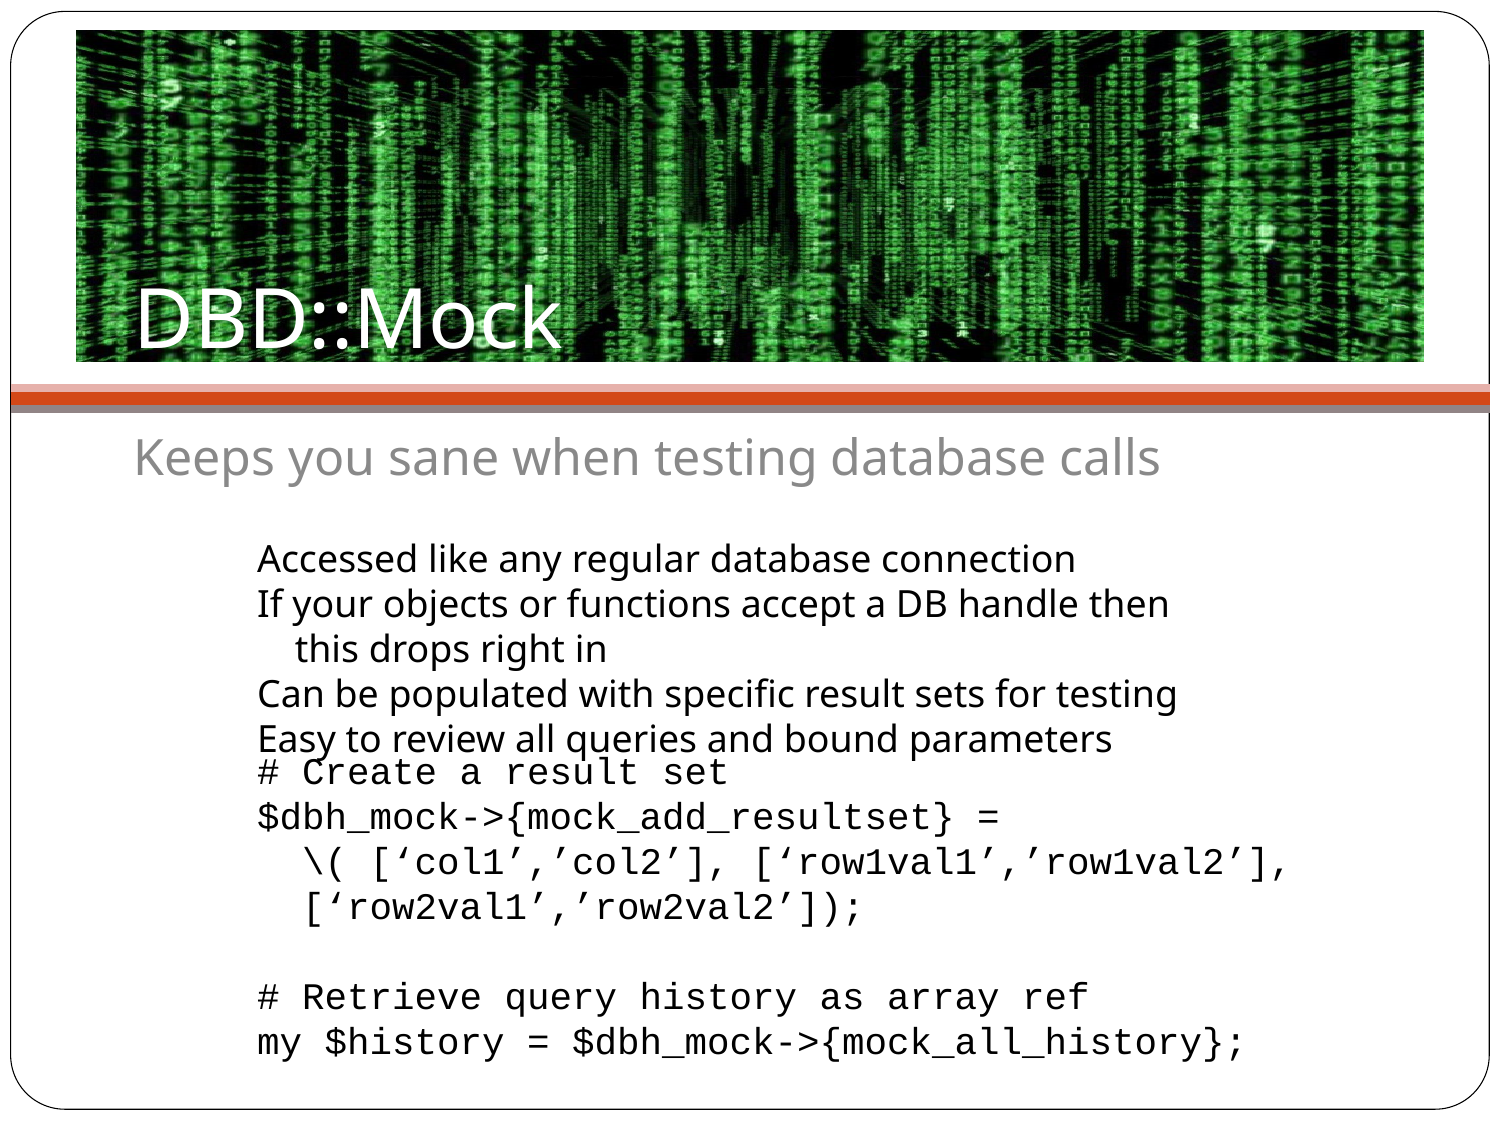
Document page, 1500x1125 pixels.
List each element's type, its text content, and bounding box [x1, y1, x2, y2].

title DBD::Mock [118, 156, 1394, 380]
picture [76, 30, 1424, 362]
text_box Accessed like any regular database connection If your objects or functions accept a DB handle then this drops right in Can be populated with specific result sets for testing Easy to review all queries and bound parameters [242, 527, 1258, 724]
text_box # Create a result set $dbh_mock->{mock_add_resultset} = \( [‘col1’,’col2’], [‘row1val1’,’row1val2’], [‘row2val1’,’row2val2’]); # Retrieve query history as array ref my $history = $dbh_mock->{mock_all_history}; [242, 739, 1424, 1119]
list Keeps you sane when testing database calls [118, 417, 1394, 638]
